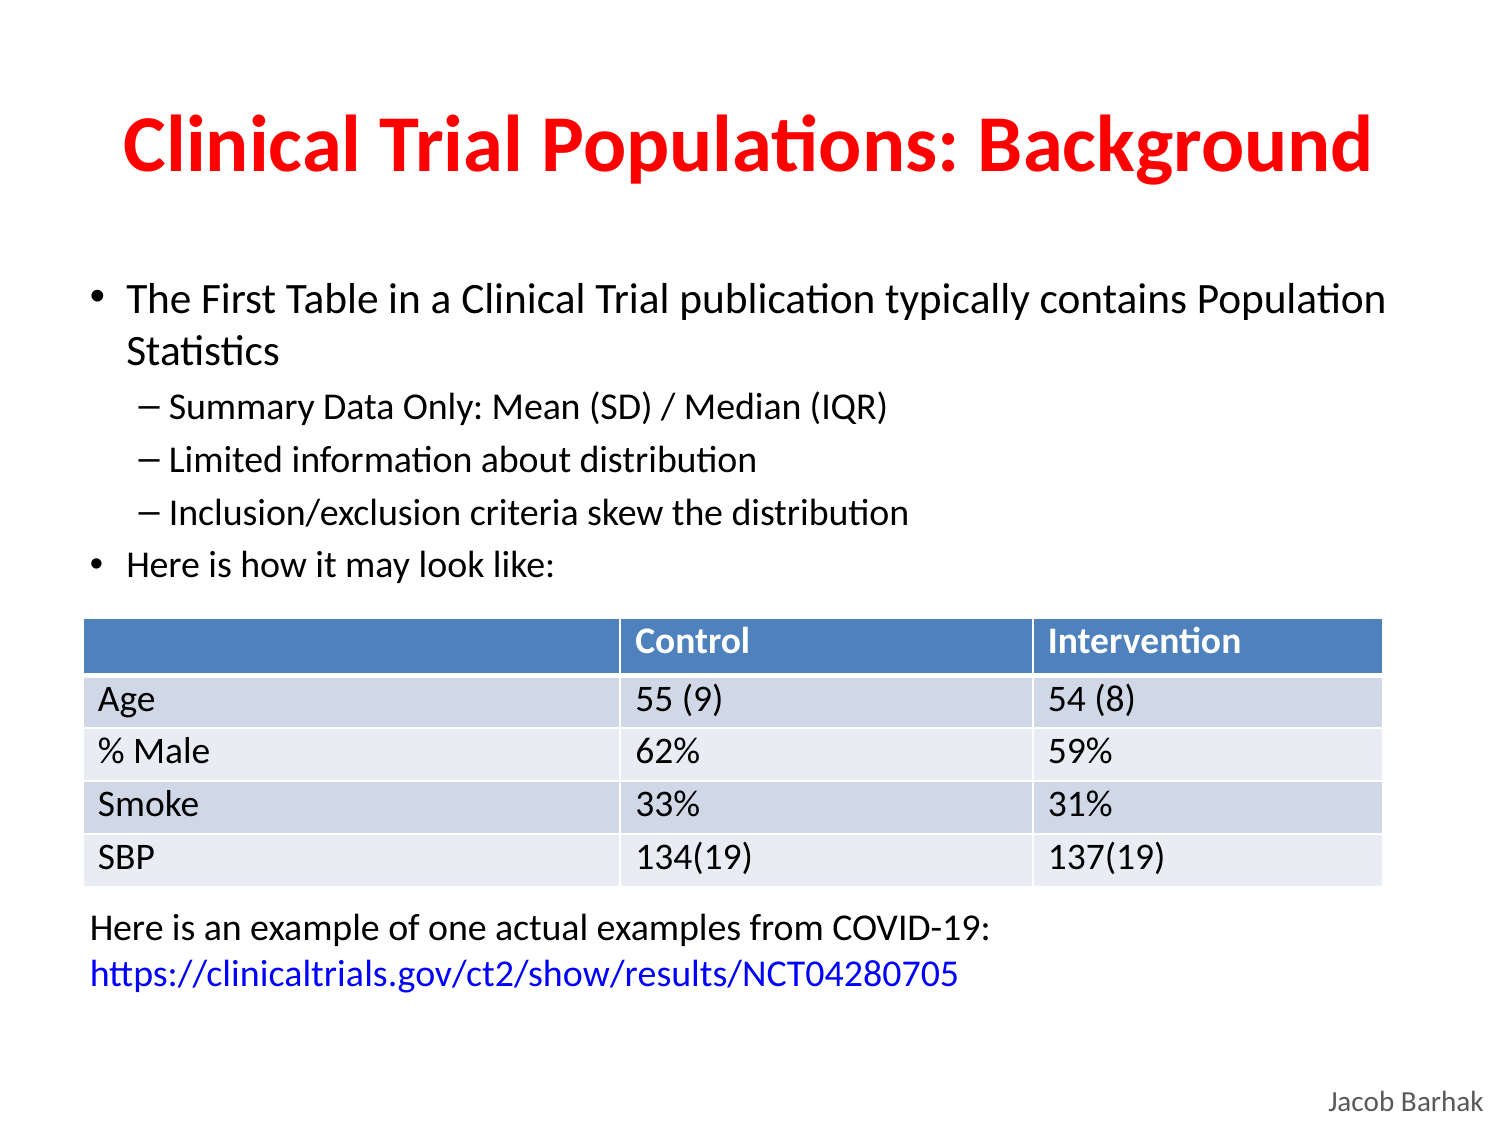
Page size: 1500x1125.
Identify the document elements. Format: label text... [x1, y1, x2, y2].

table_cell 31% [1034, 782, 1382, 833]
table_header [84, 619, 619, 673]
table_header Control [621, 619, 1032, 673]
table_cell 54 (8) [1034, 678, 1382, 727]
table_cell SBP [84, 835, 619, 886]
table_cell Smoke [84, 782, 619, 833]
table_cell 33% [621, 782, 1032, 833]
table_cell 137(19) [1034, 835, 1382, 886]
table_cell 55 (9) [621, 678, 1032, 727]
table_cell Age [84, 678, 619, 727]
table_cell 59% [1034, 729, 1382, 780]
table_cell % Male [84, 729, 619, 780]
table_header Intervention [1034, 619, 1382, 673]
table_cell 62% [621, 729, 1032, 780]
text_box The First Table in a Clinical Trial publication typically contains Population Statistics Summary Data Only: Mean (SD) / Median (IQR) Limited information about distribution Inclusion/exclusion criteria skew the distribution Here is how it may look like: Here is an example of one actual examples from COVID-19: https://clinicaltrials.gov/ct2/show/results/NCT04280705 [75, 262, 1425, 1005]
text_box Clinical Trial Populations: Background [75, 45, 1425, 233]
table_cell 134(19) [621, 835, 1032, 886]
